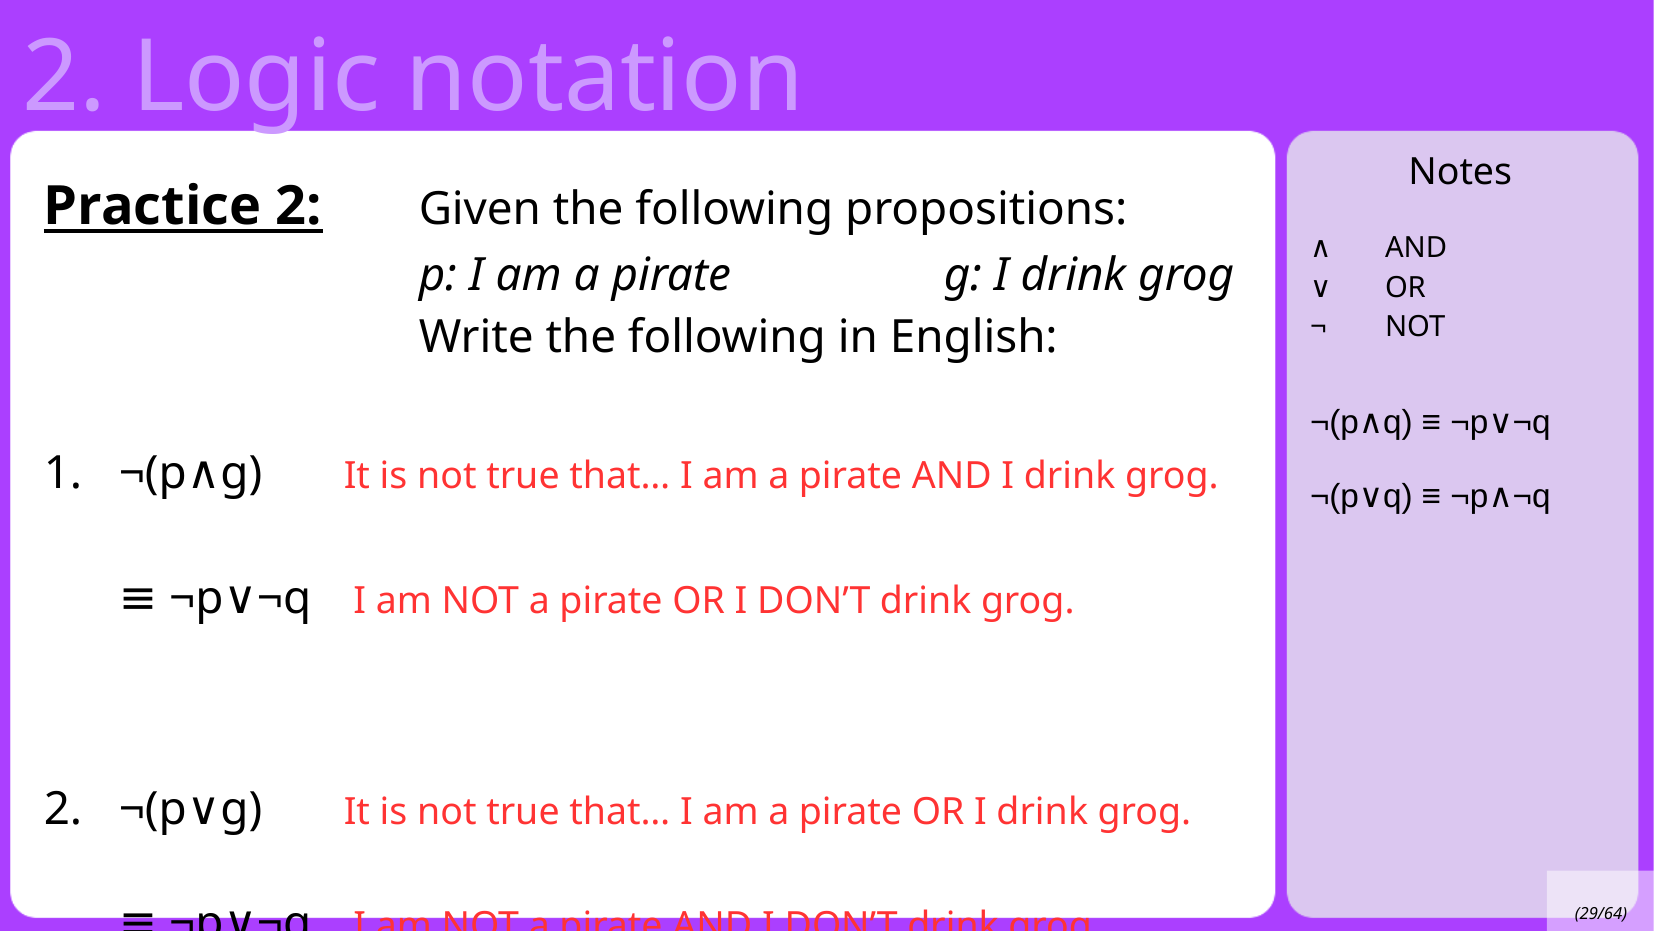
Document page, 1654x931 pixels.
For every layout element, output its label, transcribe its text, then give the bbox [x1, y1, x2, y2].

text_box Practice 2: Given the following propositions: p: I am a pirate g: I drink grog Write the following in English: 1. ¬(p∧g) It is not true that… I am a pirate AND I drink grog. ≡ ¬p∨¬q I am NOT a pirate OR I DON’T drink grog. 2. ¬(p∨g) It is not true that… I am a pirate OR I drink grog. ≡ ¬p∨¬q I am NOT a pirate AND I DON’T drink grog. [43, 166, 1241, 865]
picture [402, 920, 412, 931]
picture [565, 920, 577, 931]
picture [702, 916, 712, 931]
picture [847, 916, 857, 931]
picture [818, 914, 835, 931]
text_box ¬(p∧q) ≡ ¬p∨¬q ¬(p∨q) ≡ ¬p∧¬q [1310, 403, 1612, 515]
picture [731, 914, 746, 931]
picture [1051, 920, 1063, 931]
picture [203, 916, 216, 931]
table_cell False [1546, 870, 1654, 877]
picture [447, 916, 457, 931]
picture [415, 920, 425, 931]
picture [290, 916, 303, 931]
picture [0, 0, 1654, 931]
picture [791, 914, 806, 931]
picture [680, 916, 688, 927]
picture [1073, 920, 1085, 931]
text_box (<number>/64) [1546, 877, 1654, 931]
text_box ∧ AND ∨ OR ¬ NOT [1310, 226, 1612, 333]
picture [647, 920, 657, 926]
picture [476, 914, 493, 931]
picture [1013, 920, 1025, 931]
picture [961, 920, 972, 931]
text_box Notes [1290, 141, 1631, 199]
picture [912, 920, 924, 931]
title 2. Logic notation [22, 13, 1511, 130]
